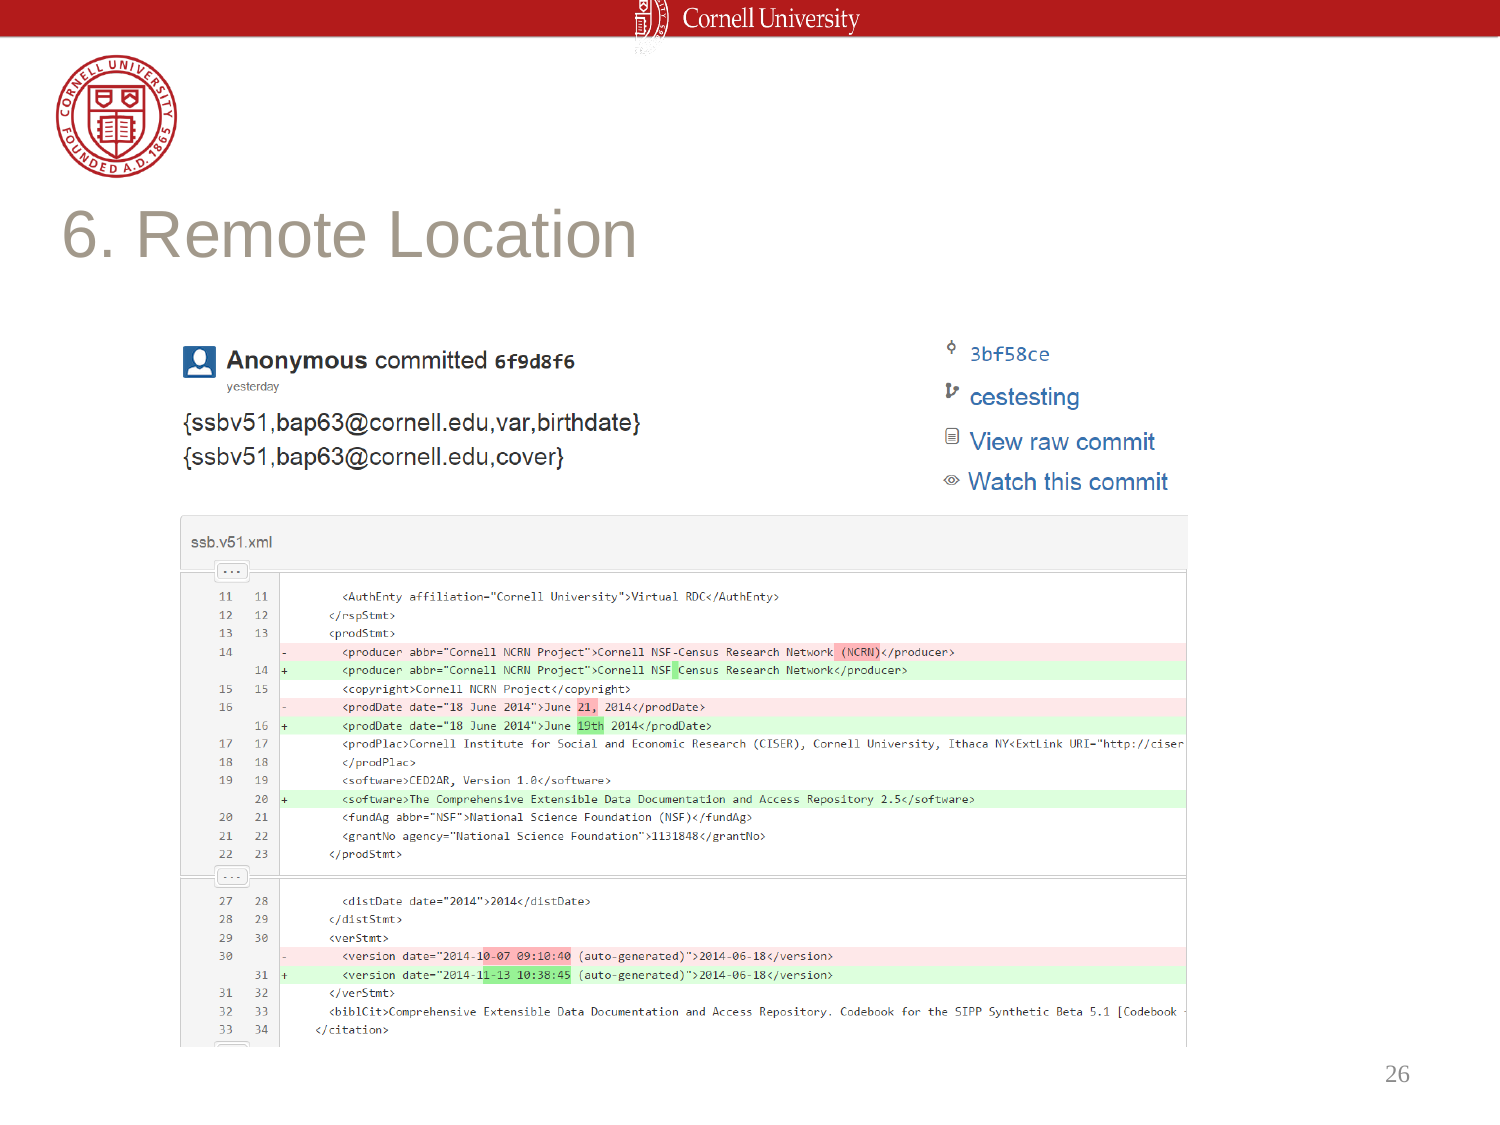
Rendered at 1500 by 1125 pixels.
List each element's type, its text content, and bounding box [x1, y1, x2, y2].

slide_number <number> [1074, 1042, 1425, 1103]
picture [174, 324, 1188, 1047]
title 6. Remote Location [46, 174, 1471, 288]
picture [635, 0, 860, 60]
picture [50, 50, 195, 174]
